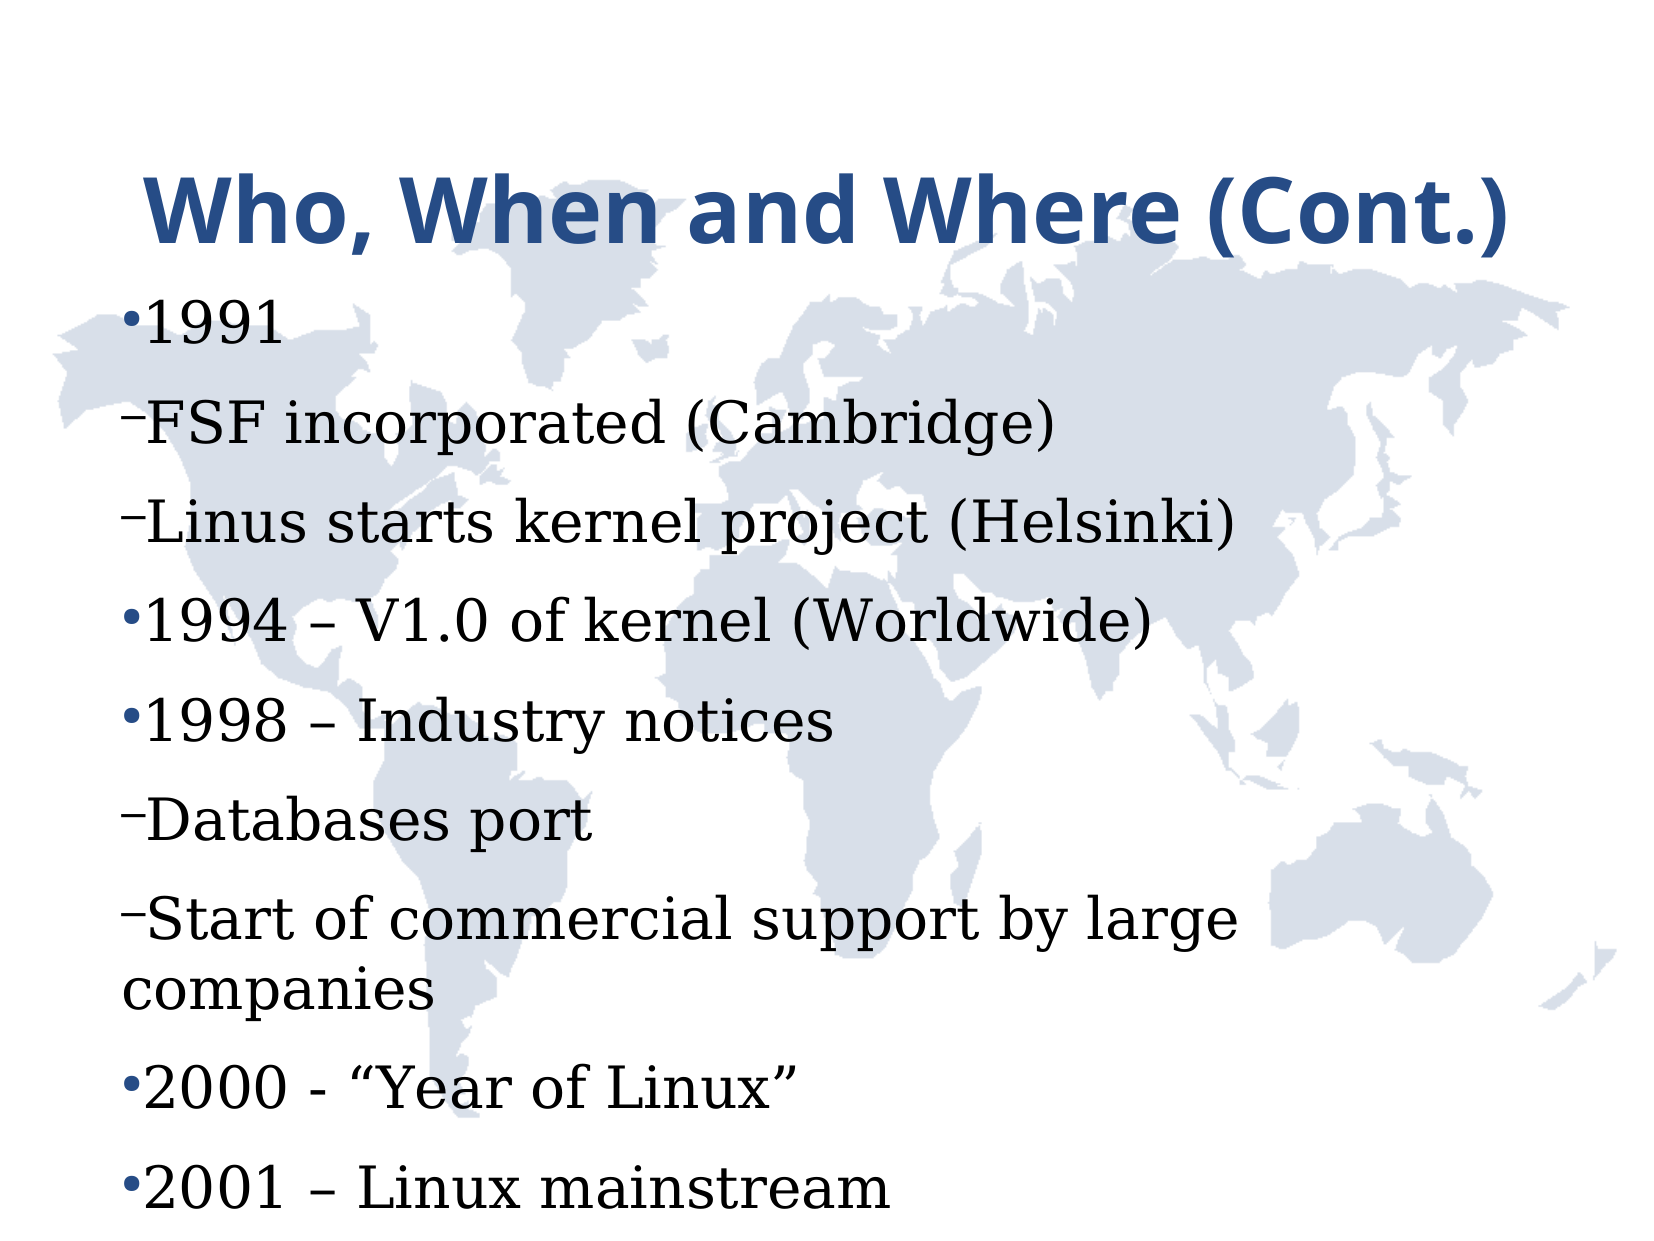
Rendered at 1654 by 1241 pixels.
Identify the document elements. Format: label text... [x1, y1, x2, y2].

list 1991 FSF incorporated (Cambridge) Linus starts kernel project (Helsinki) 1994 – V1.0 of kernel (Worldwide) 1998 – Industry notices Databases port Start of commercial support by large companies 2000 - “Year of Linux” 2001 – Linux mainstream [121, 285, 1534, 1235]
title Who, When and Where (Cont.) [121, 102, 1534, 285]
